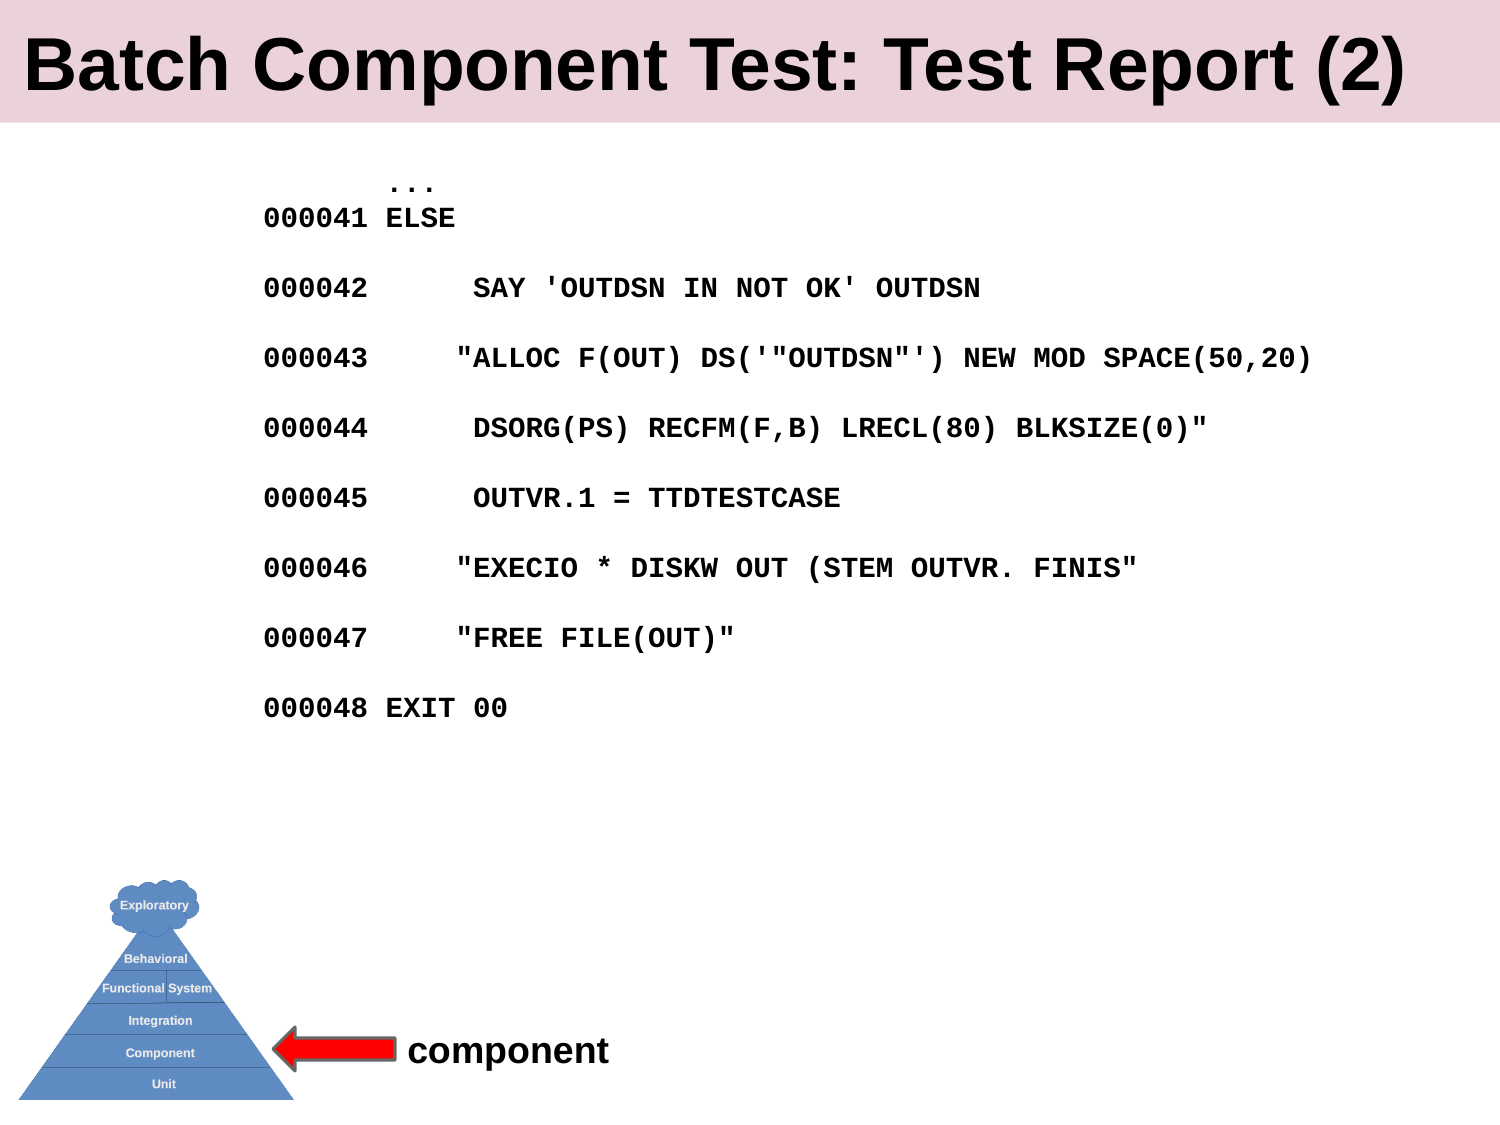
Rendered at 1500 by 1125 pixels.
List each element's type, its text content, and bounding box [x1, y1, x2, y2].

text_box component [392, 1010, 632, 1078]
picture [18, 880, 294, 1100]
text_box ... 000041 ELSE 000042 SAY 'OUTDSN IN NOT OK' OUTDSN 000043 "ALLOC F(OUT) DS('"OUTDSN"') NEW MOD SPACE(50,20) 000044 DSORG(PS) RECFM(F,B) LRECL(80) BLKSIZE(0)" 000045 OUTVR.1 = TTDTESTCASE 000046 "EXECIO * DISKW OUT (STEM OUTVR. FINIS" 000047 "FREE FILE(OUT)" 000048 EXIT 00 [230, 148, 1500, 906]
text_box [273, 1027, 392, 1071]
text_box Batch Component Test: Test Report (2) [0, 0, 1500, 123]
